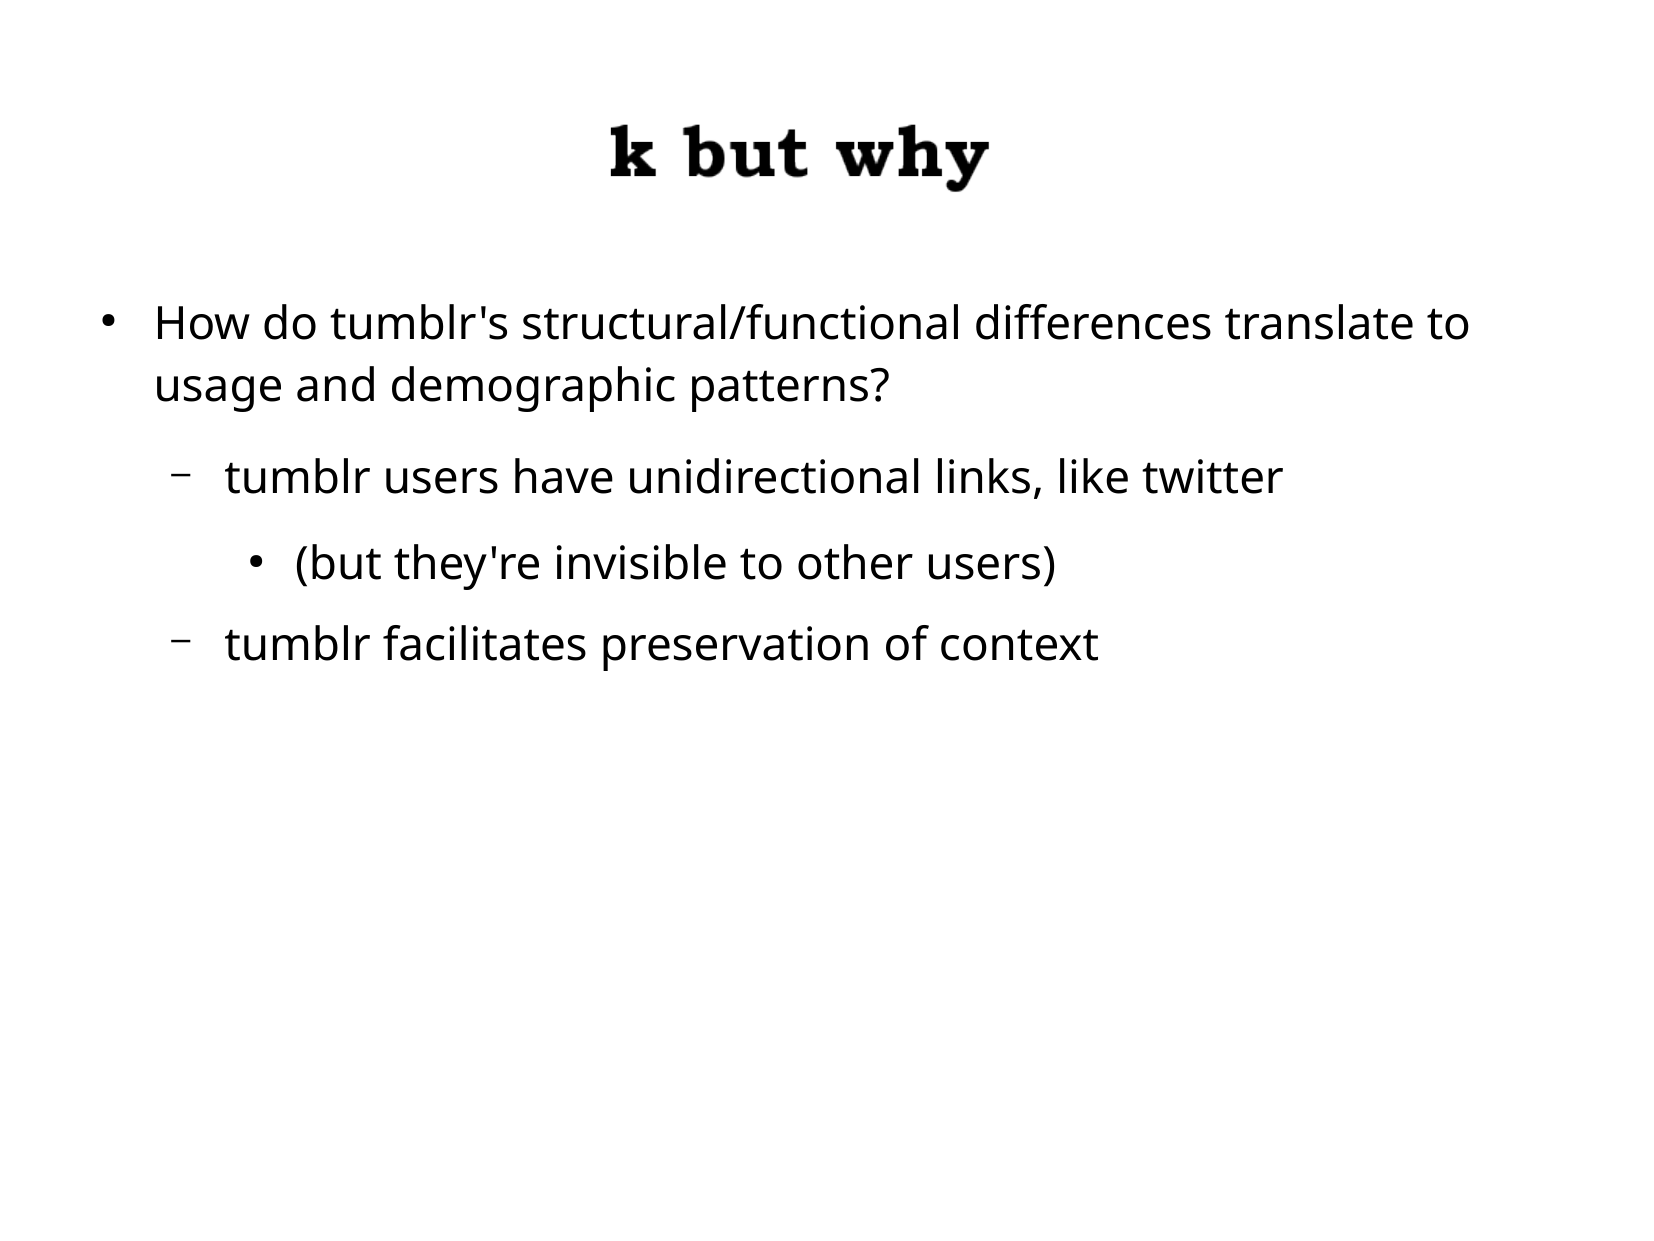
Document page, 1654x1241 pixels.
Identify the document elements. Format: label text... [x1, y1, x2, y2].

list How do tumblr's structural/functional differences translate to usage and demographic patterns? tumblr users have unidirectional links, like twitter (but they're invisible to other users) tumblr facilitates preservation of context [82, 290, 1571, 1010]
picture [600, 98, 1460, 208]
